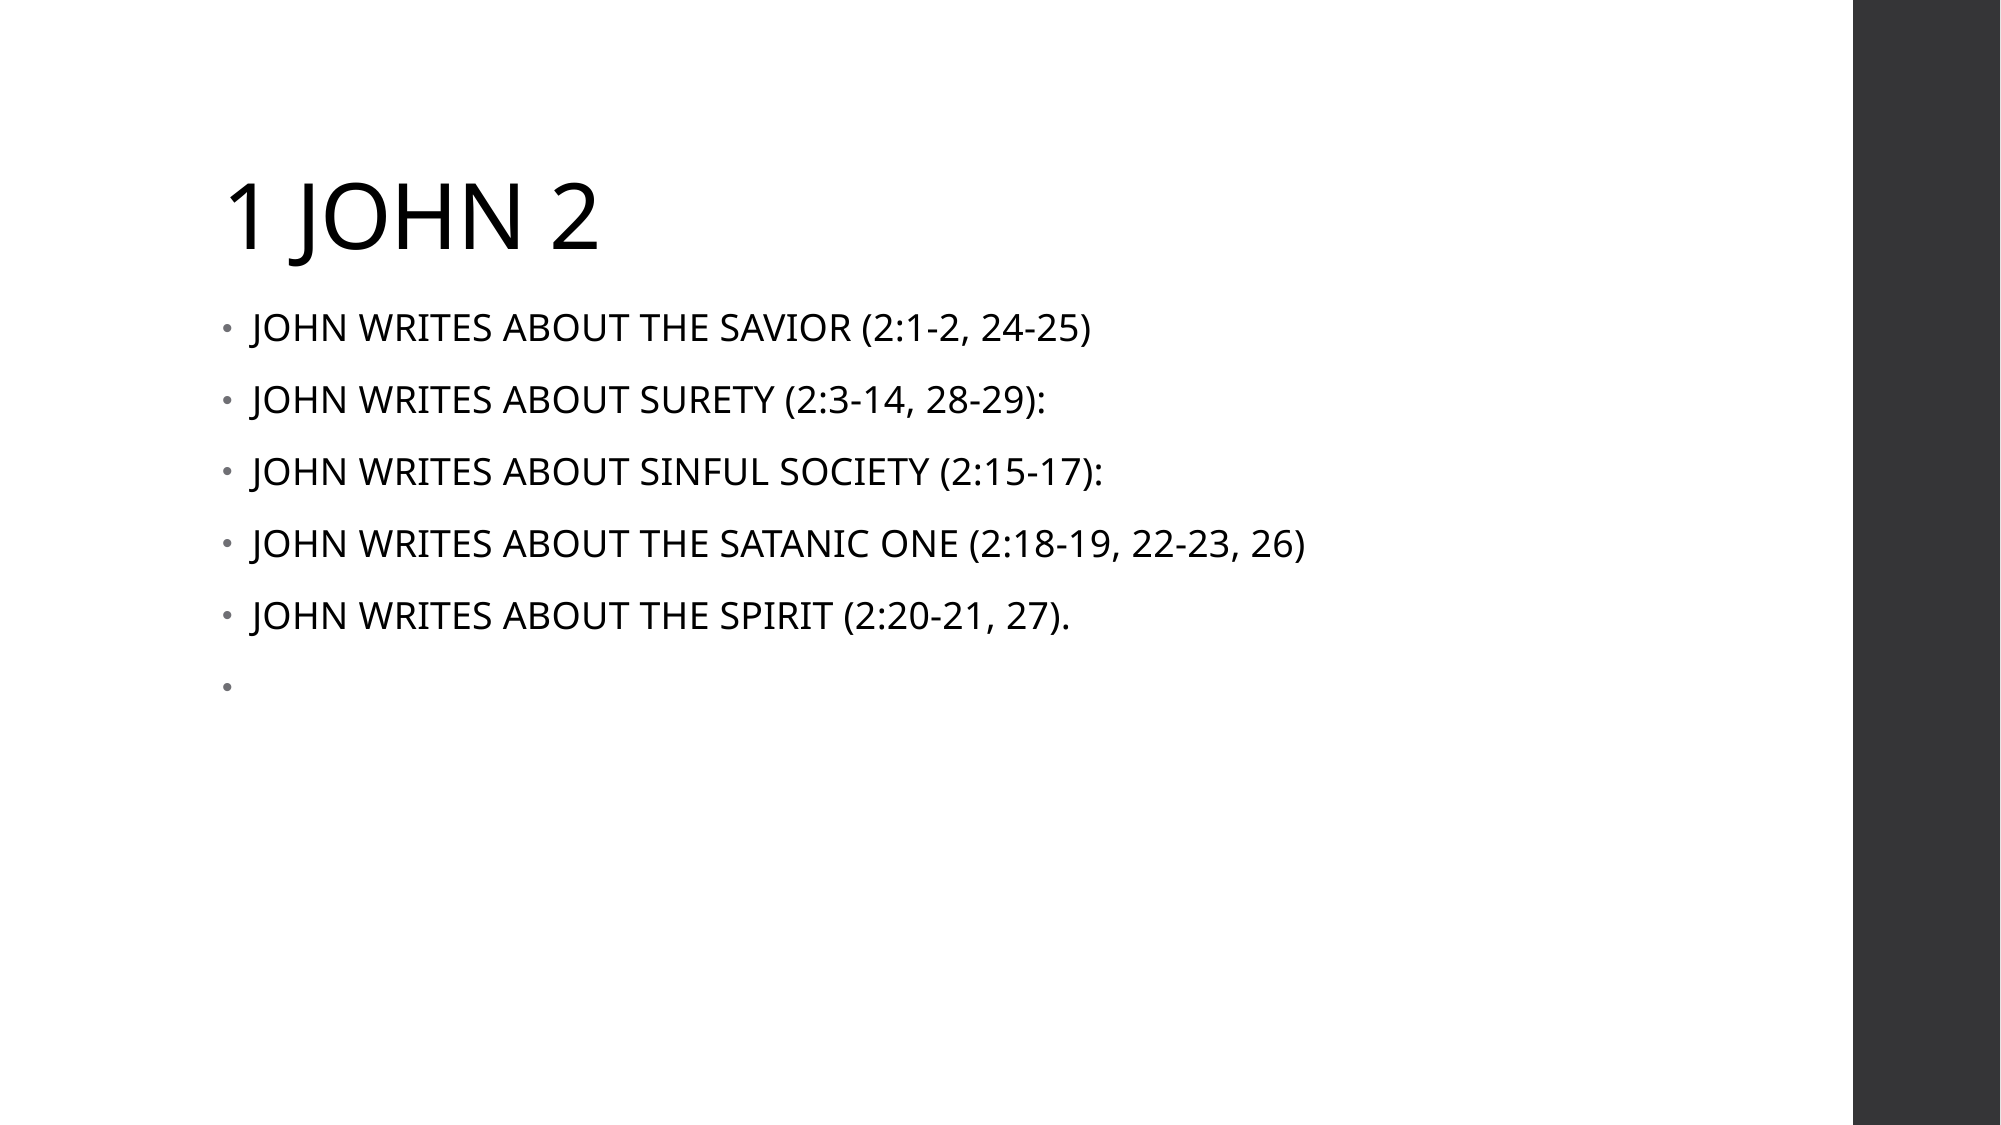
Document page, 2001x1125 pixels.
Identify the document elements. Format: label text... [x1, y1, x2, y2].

title 1 JOHN 2 [206, 60, 1797, 278]
list JOHN WRITES ABOUT THE SAVIOR (2:1-2, 24-25) JOHN WRITES ABOUT SURETY (2:3-14, 28-29): JOHN WRITES ABOUT SINFUL SOCIETY (2:15-17): JOHN WRITES ABOUT THE SATANIC ONE (2:18-19, 22-23, 26) JOHN WRITES ABOUT THE SPIRIT (2:20-21, 27). [206, 299, 1617, 1014]
